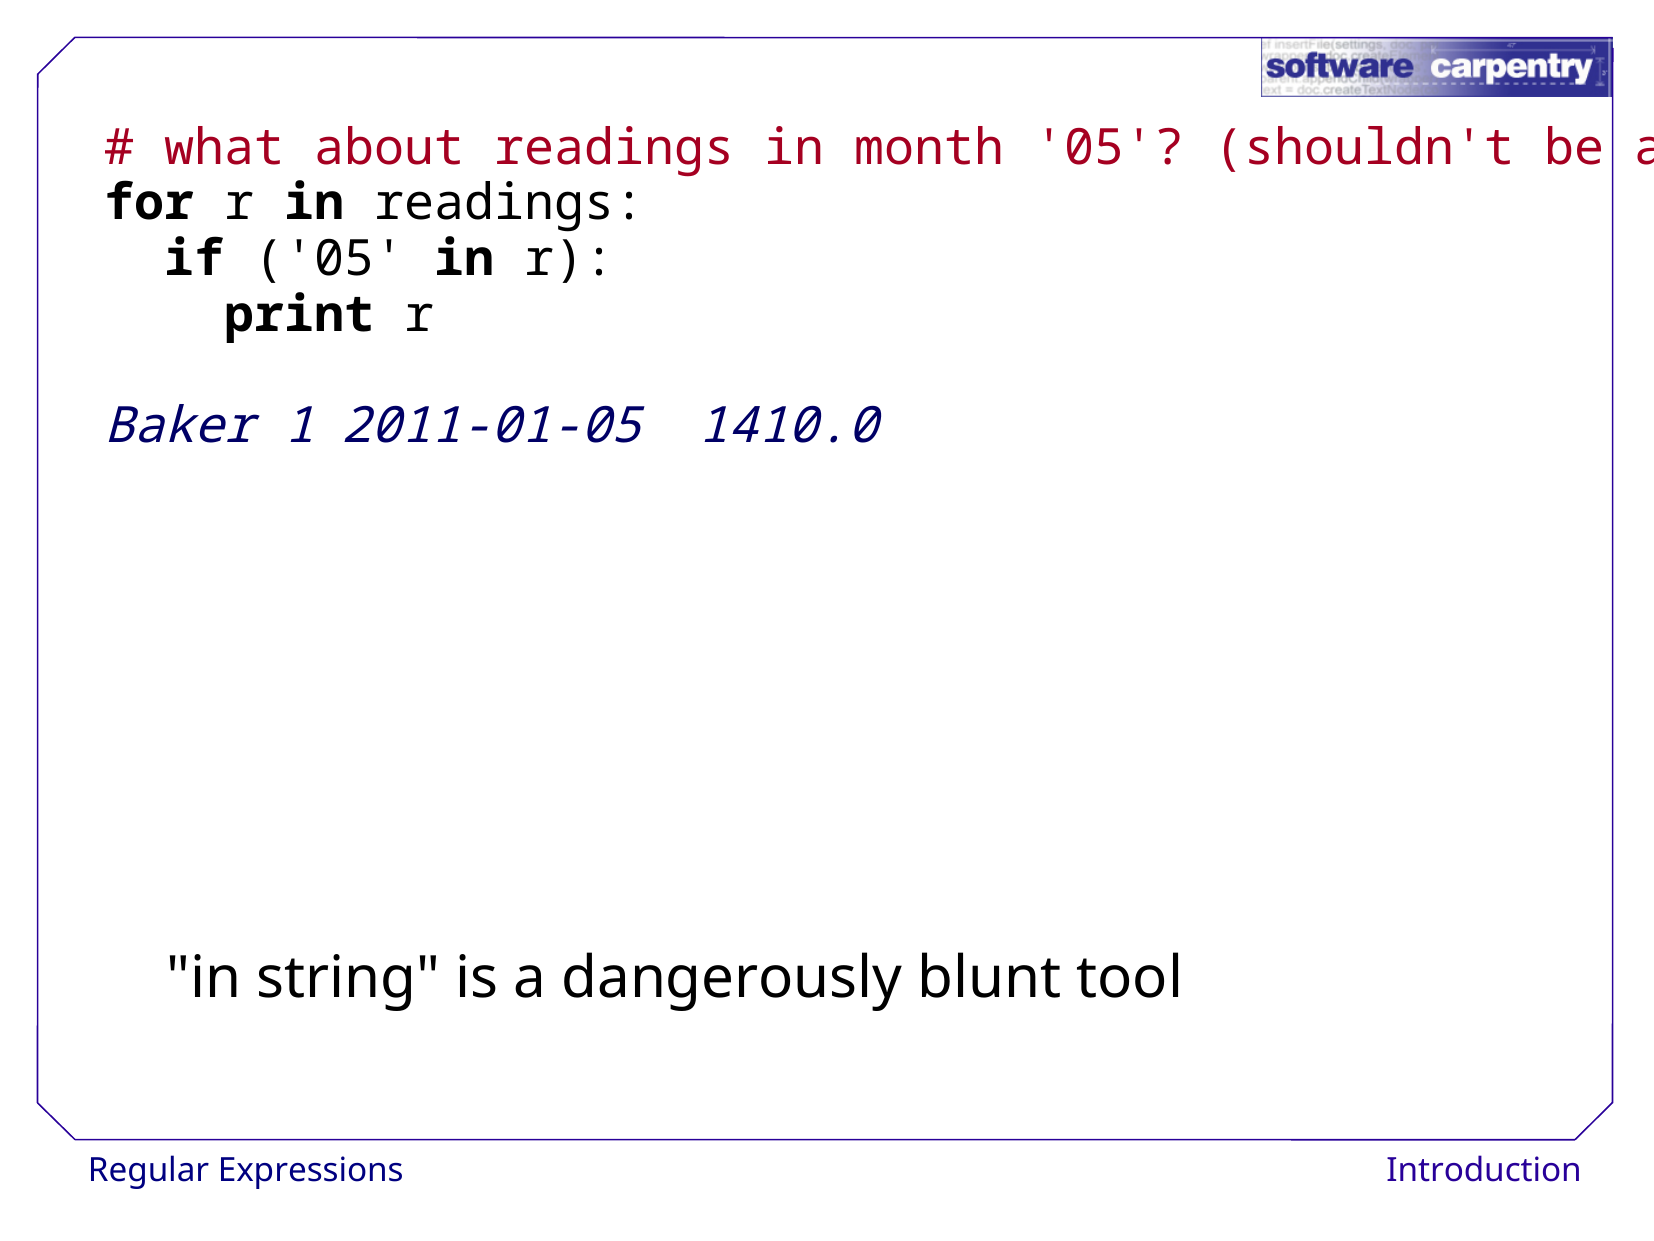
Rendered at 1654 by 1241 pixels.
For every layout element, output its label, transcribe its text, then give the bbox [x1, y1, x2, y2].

picture [1261, 39, 1613, 97]
text_box # what about readings in month '05'? (shouldn't be any) for r in readings: if ('05' in r): print r Baker 1 2011-01-05 1410.0 [89, 112, 1512, 999]
text_box "in string" is a dangerously blunt tool [151, 896, 1530, 1018]
